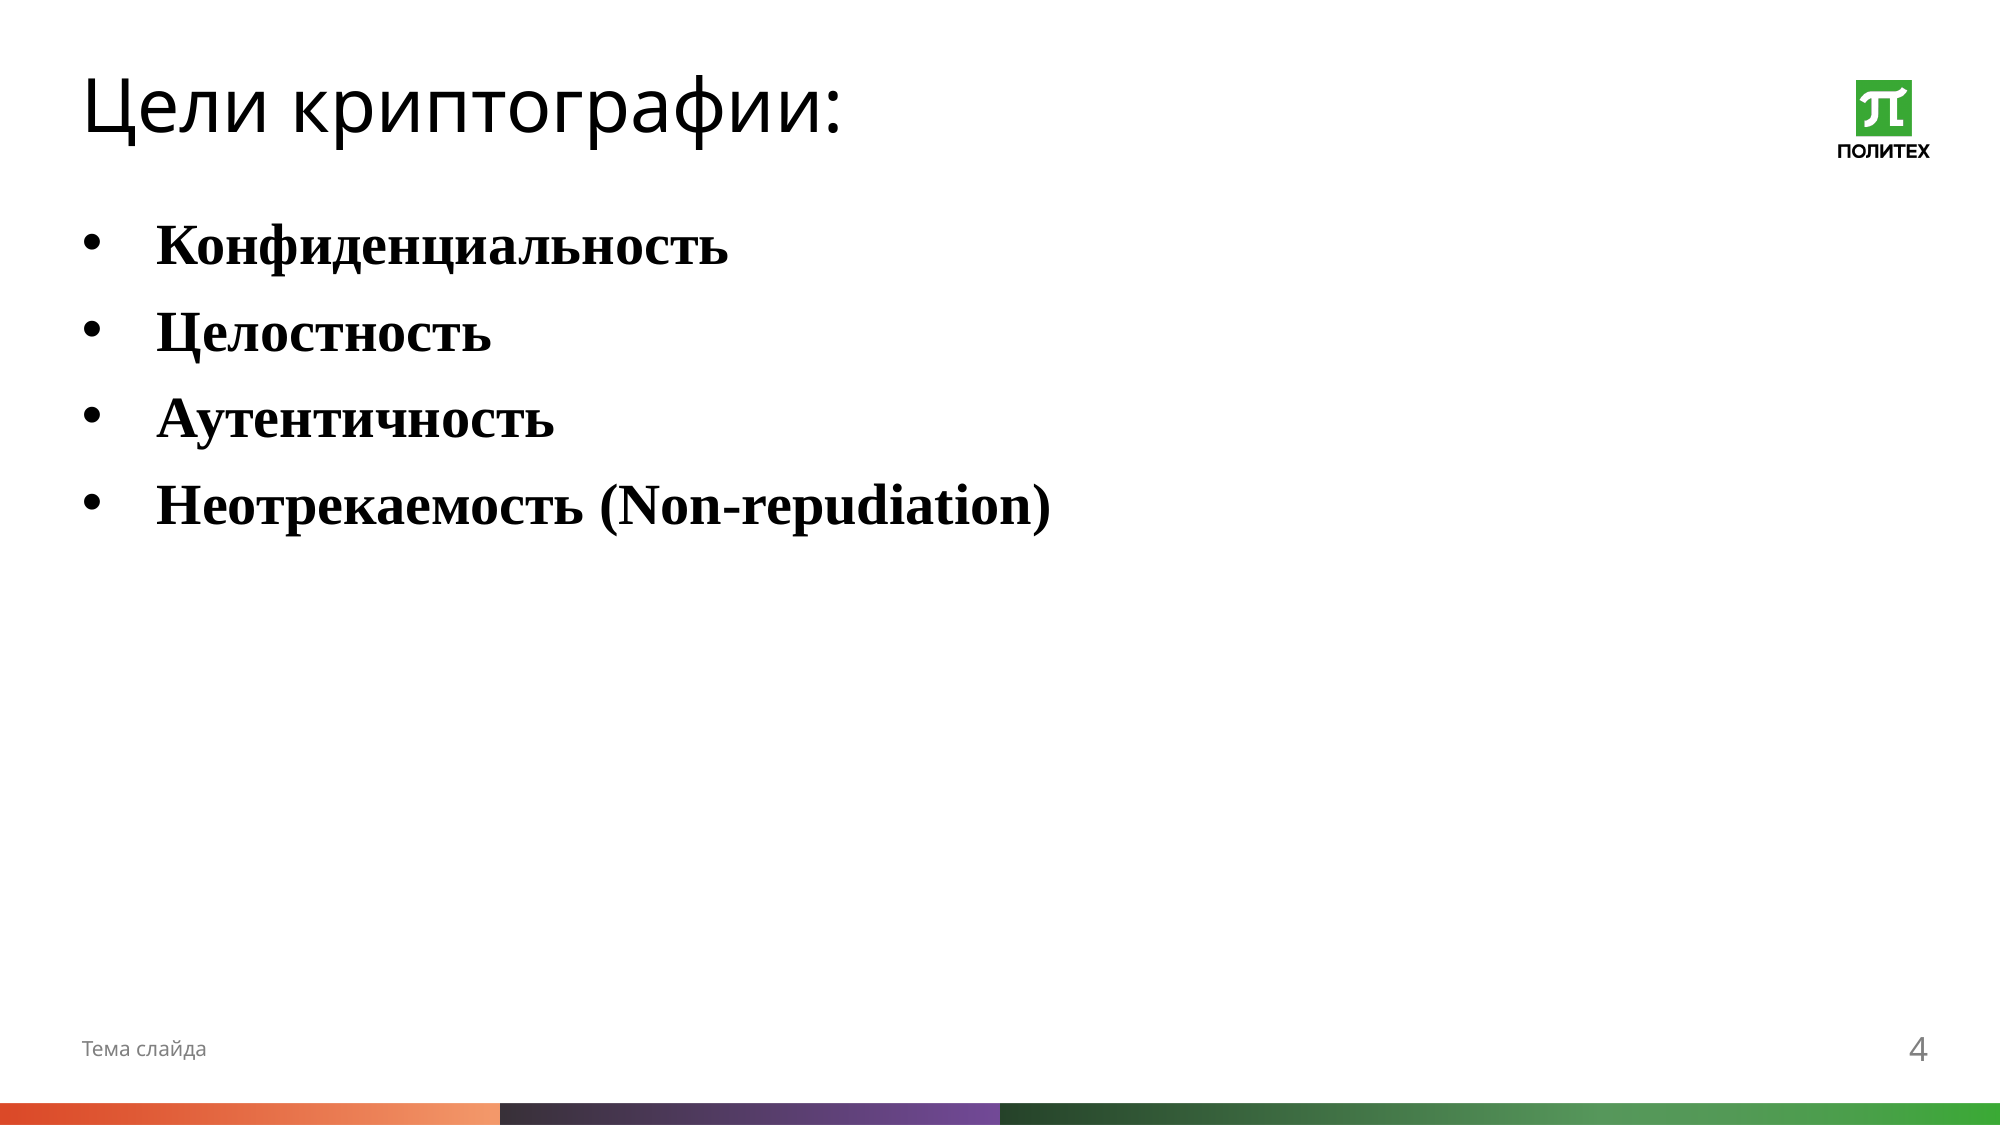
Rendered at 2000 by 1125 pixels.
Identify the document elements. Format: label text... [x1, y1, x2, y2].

slide_number 4 [1493, 1018, 1944, 1079]
picture [0, 1103, 2000, 1125]
title Цели криптографии: [66, 60, 1612, 273]
text_box Конфиденциальность Целостность Аутентичность Неотрекаемость (Non-repudiation) [66, 198, 1189, 548]
picture [1838, 80, 1930, 158]
slide_number Тема слайда [66, 1018, 986, 1079]
